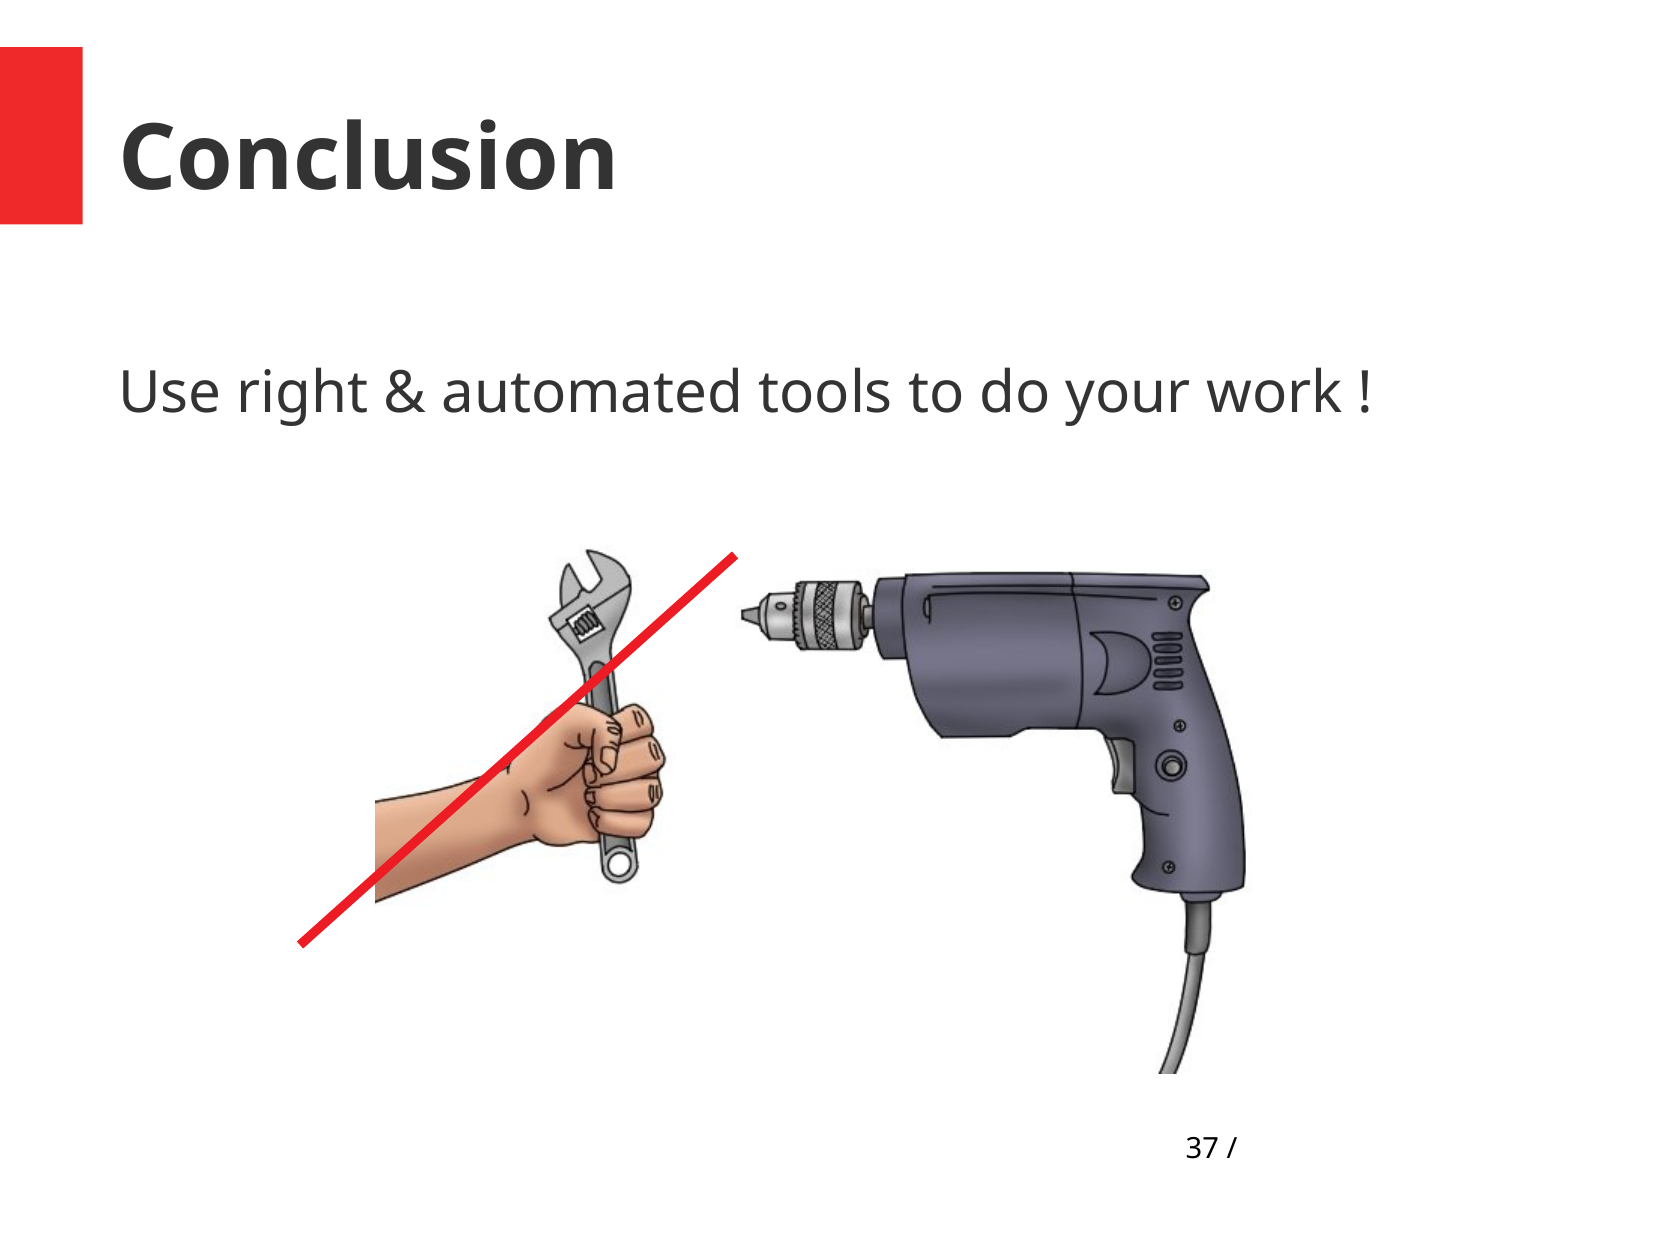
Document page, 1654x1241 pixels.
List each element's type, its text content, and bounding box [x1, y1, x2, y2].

title Conclusion [118, 49, 1571, 257]
picture [375, 473, 1276, 1074]
list Use right & automated tools to do your work ! [118, 354, 1536, 1074]
text_box / [1185, 1129, 1571, 1216]
